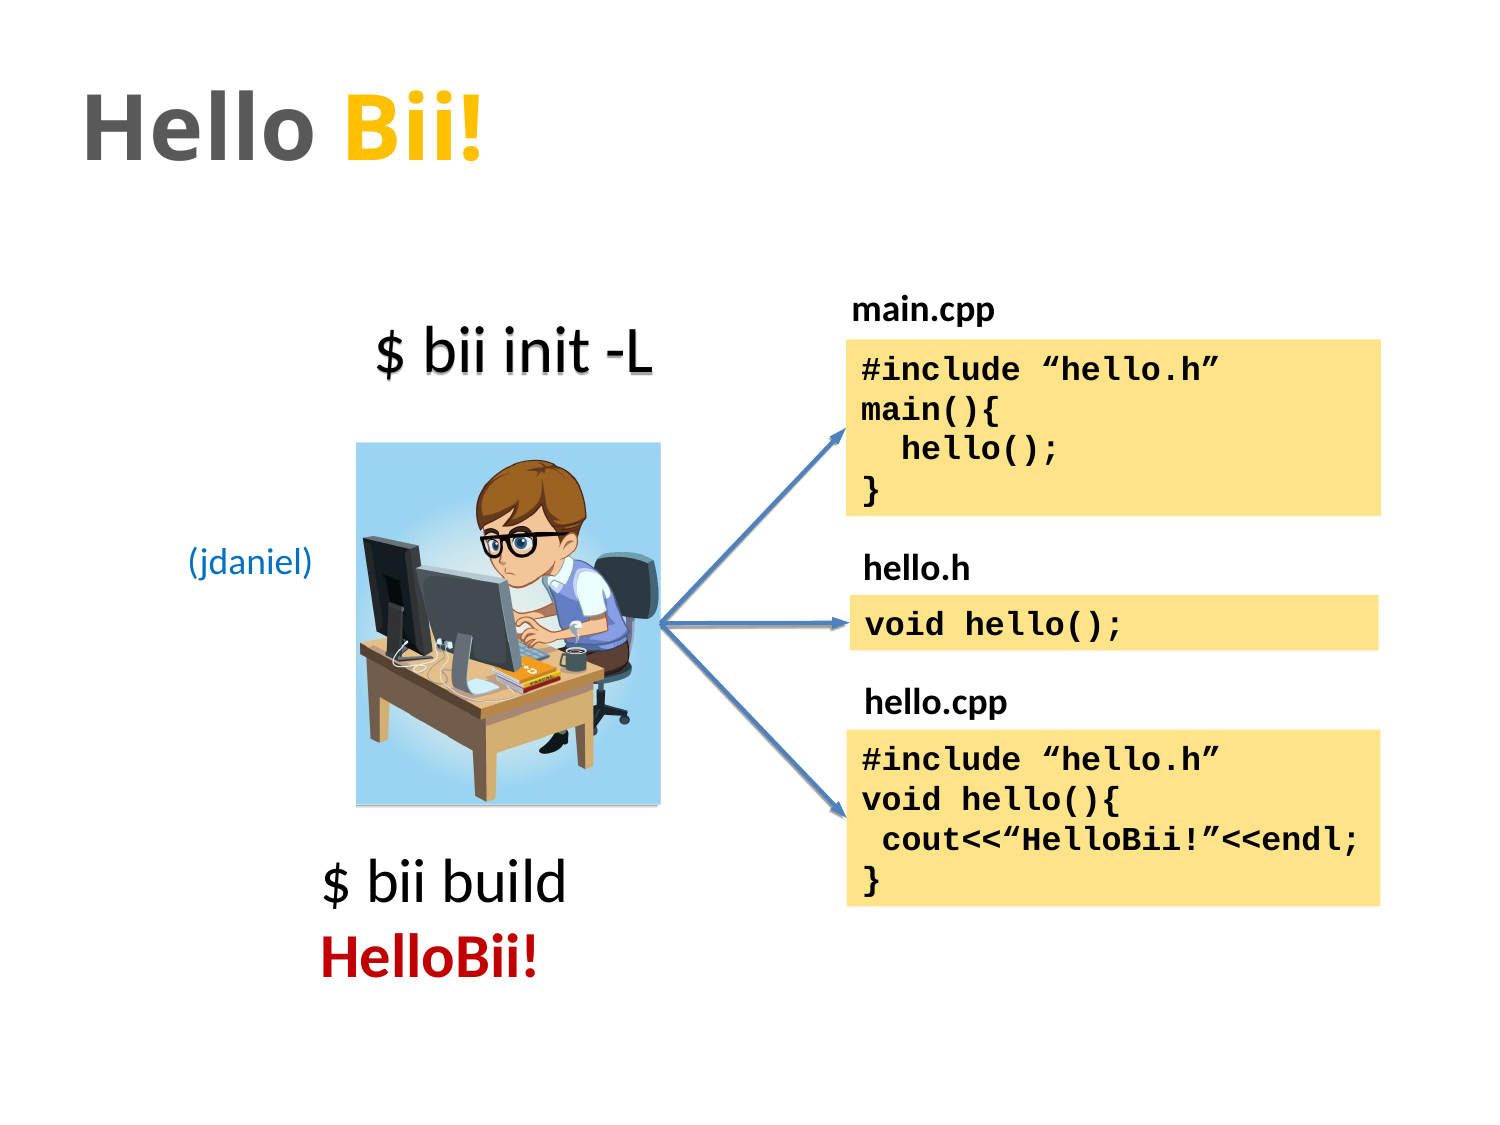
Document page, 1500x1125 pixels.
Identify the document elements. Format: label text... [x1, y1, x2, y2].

picture [356, 442, 661, 805]
text_box void hello(); [849, 594, 1379, 651]
text_box $ bii build HelloBii! [305, 847, 838, 1001]
text_box #include “hello.h” void hello(){ cout<<“HelloBii!”<<endl; } [846, 729, 1381, 907]
text_box Hello Bii! [64, 30, 1415, 218]
list $ bii init -L [302, 297, 835, 406]
text_box (jdaniel) [172, 529, 329, 589]
text_box hello.h [847, 535, 987, 596]
text_box hello.cpp [849, 669, 1024, 731]
text_box main.cpp [836, 276, 1012, 338]
text_box #include “hello.h” main(){ hello(); } [846, 339, 1381, 517]
